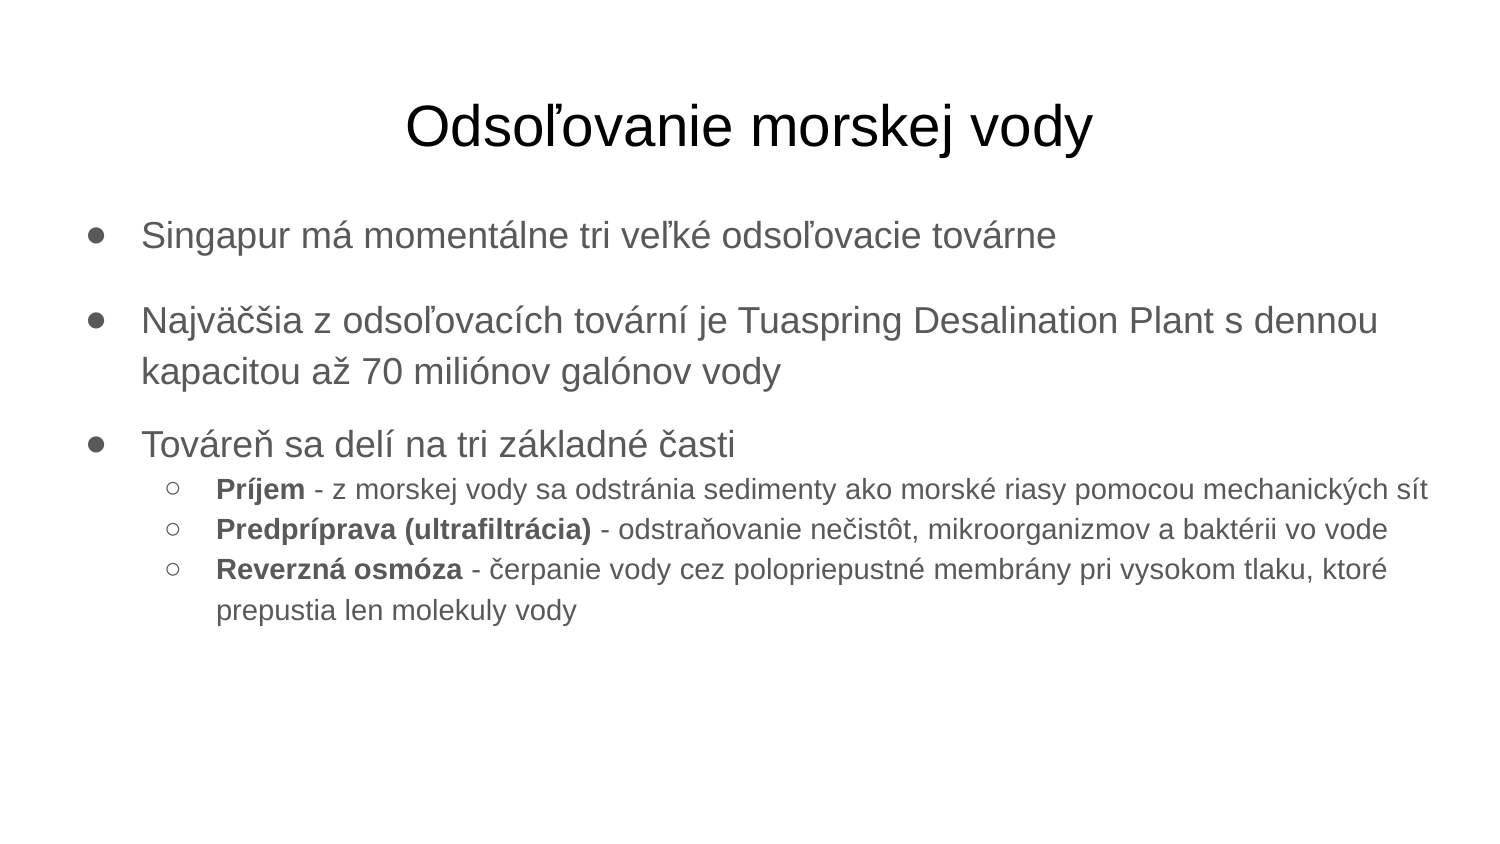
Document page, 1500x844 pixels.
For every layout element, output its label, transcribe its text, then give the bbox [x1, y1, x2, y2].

list Singapur má momentálne tri veľké odsoľovacie továrne Najväčšia z odsoľovacích tovární je Tuaspring Desalination Plant s dennou kapacitou až 70 miliónov galónov vody Továreň sa delí na tri základné časti Príjem - z morskej vody sa odstránia sedimenty ako morské riasy pomocou mechanických sít Predpríprava (ultrafiltrácia) - odstraňovanie nečistôt, mikroorganizmov a baktérii vo vode Reverzná osmóza - čerpanie vody cez polopriepustné membrány pri vysokom tlaku, ktoré prepustia len molekuly vody [51, 189, 1449, 750]
title Odsoľovanie morskej vody [51, 72, 1449, 167]
